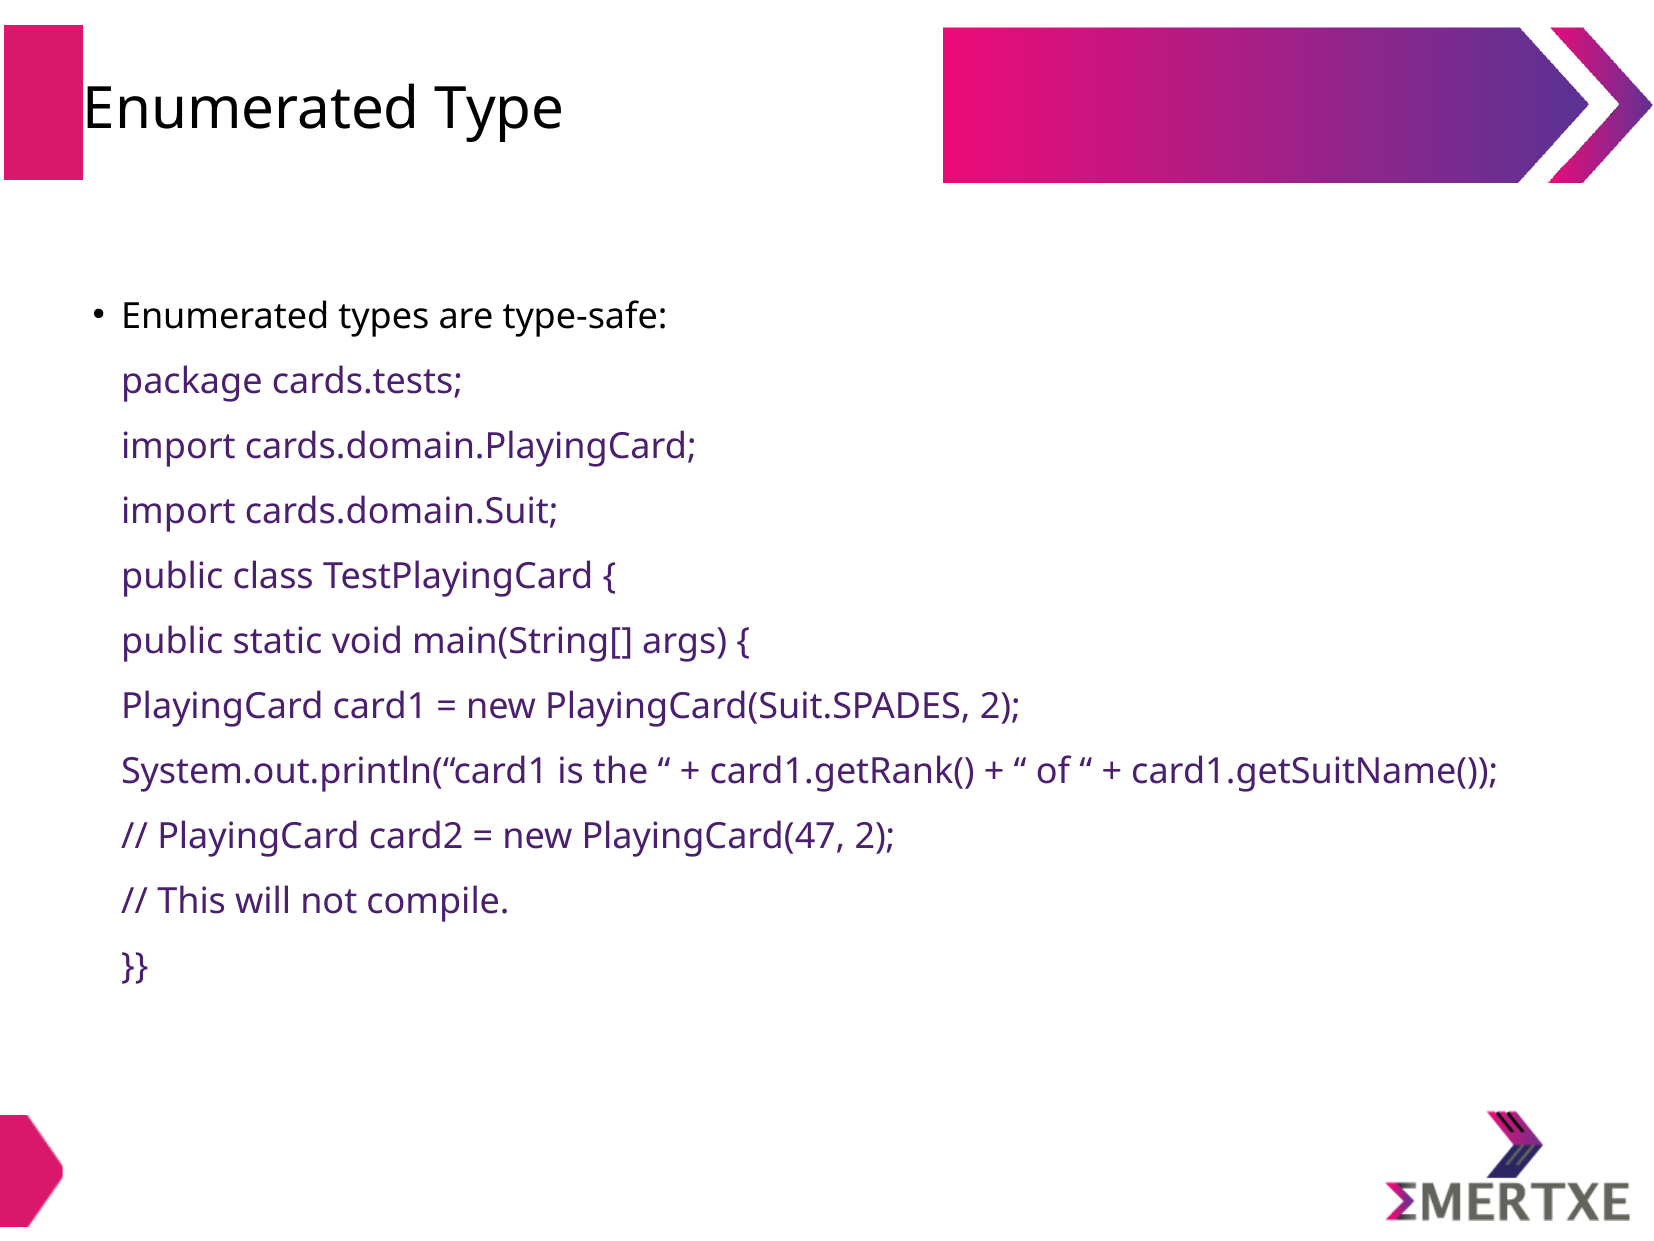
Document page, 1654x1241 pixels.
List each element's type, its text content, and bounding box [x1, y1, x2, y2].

title Enumerated Type [82, 2, 1571, 210]
picture [1385, 1107, 1631, 1221]
picture [1571, 27, 1653, 183]
list Enumerated types are type-safe: package cards.tests; import cards.domain.PlayingCard; import cards.domain.Suit; public class TestPlayingCard { public static void main(String[] args) { PlayingCard card1 = new PlayingCard(Suit.SPADES, 2); System.out.println(“card1 is the “ + card1.getRank() + “ of “ + card1.getSuitName()); // PlayingCard card2 = new PlayingCard(47, 2); // This will not compile. }} [82, 290, 1571, 1010]
